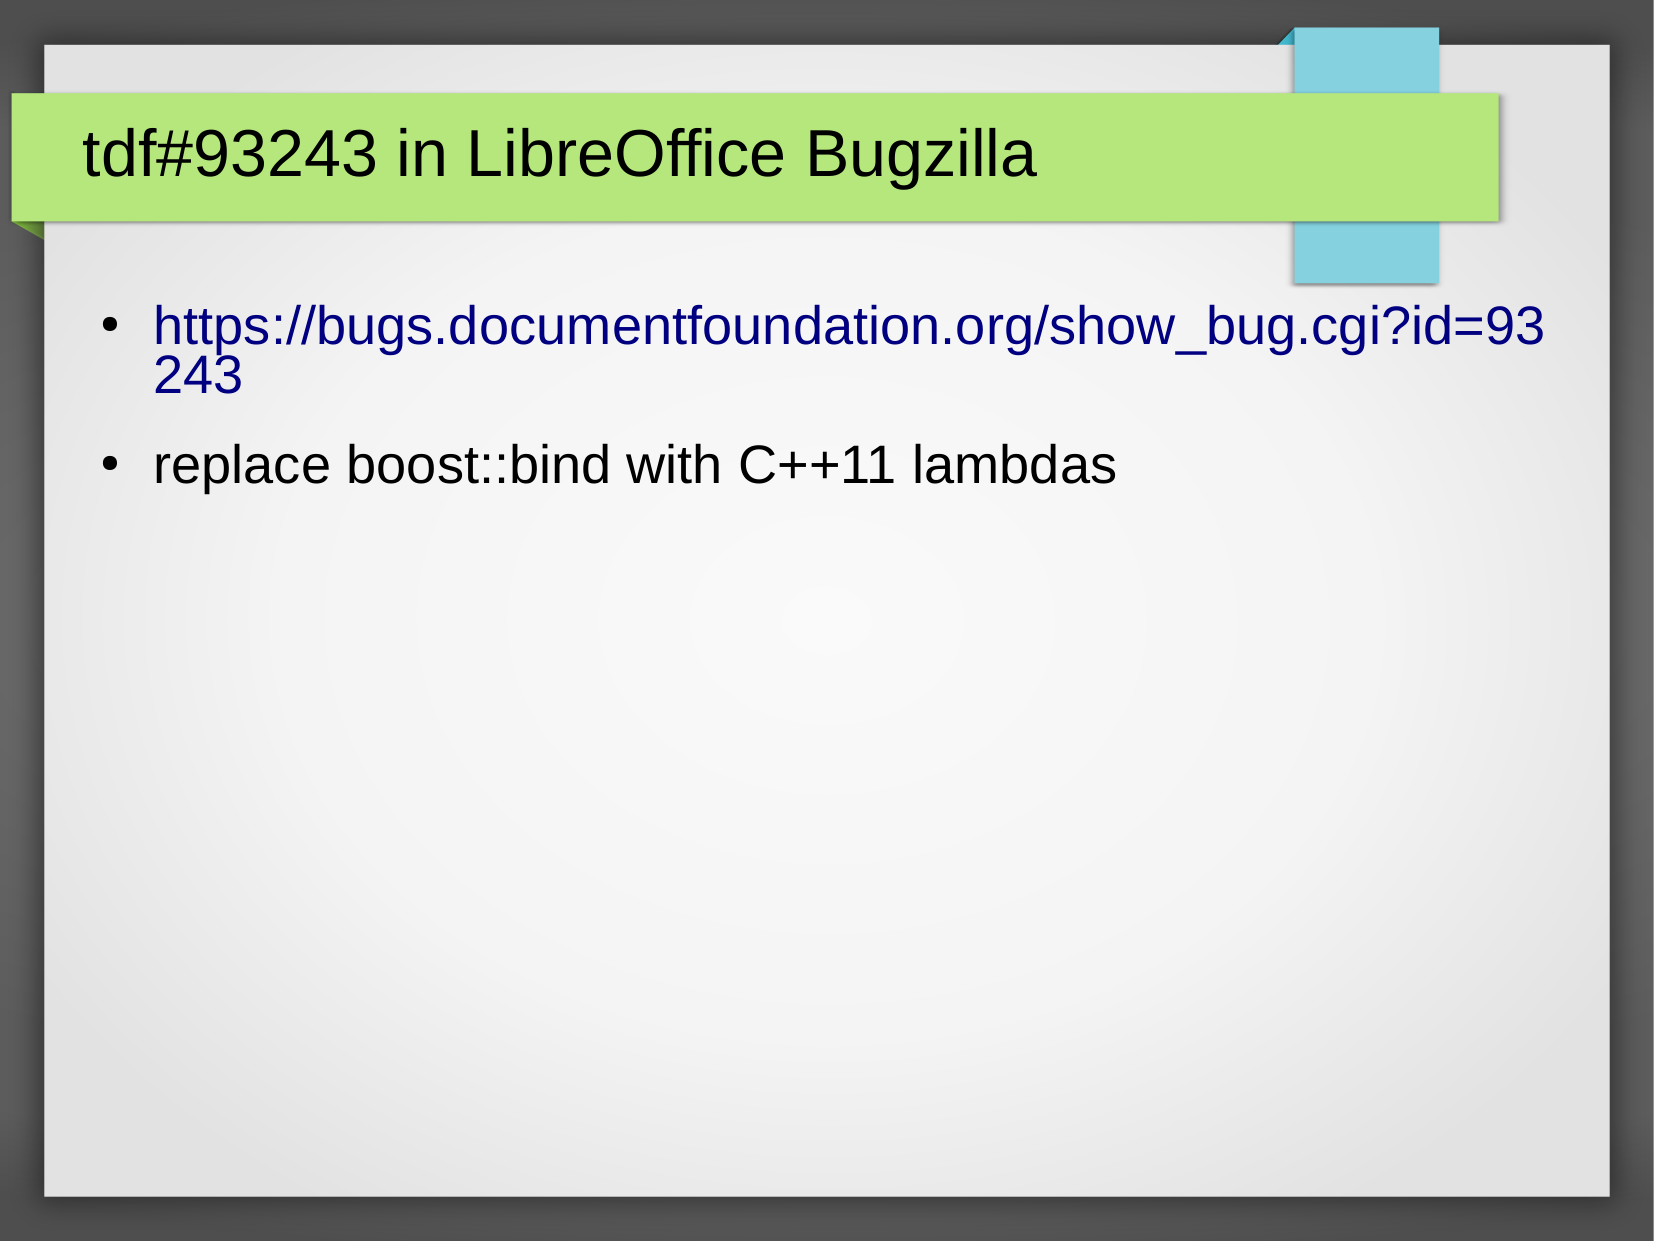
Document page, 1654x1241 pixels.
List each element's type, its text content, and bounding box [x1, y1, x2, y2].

list https://bugs.documentfoundation.org/show_bug.cgi?id=93243 replace boost::bind with C++11 lambdas [82, 295, 1571, 1015]
title tdf#93243 in LibreOffice Bugzilla [82, 94, 1264, 213]
picture [0, 0, 1654, 1241]
